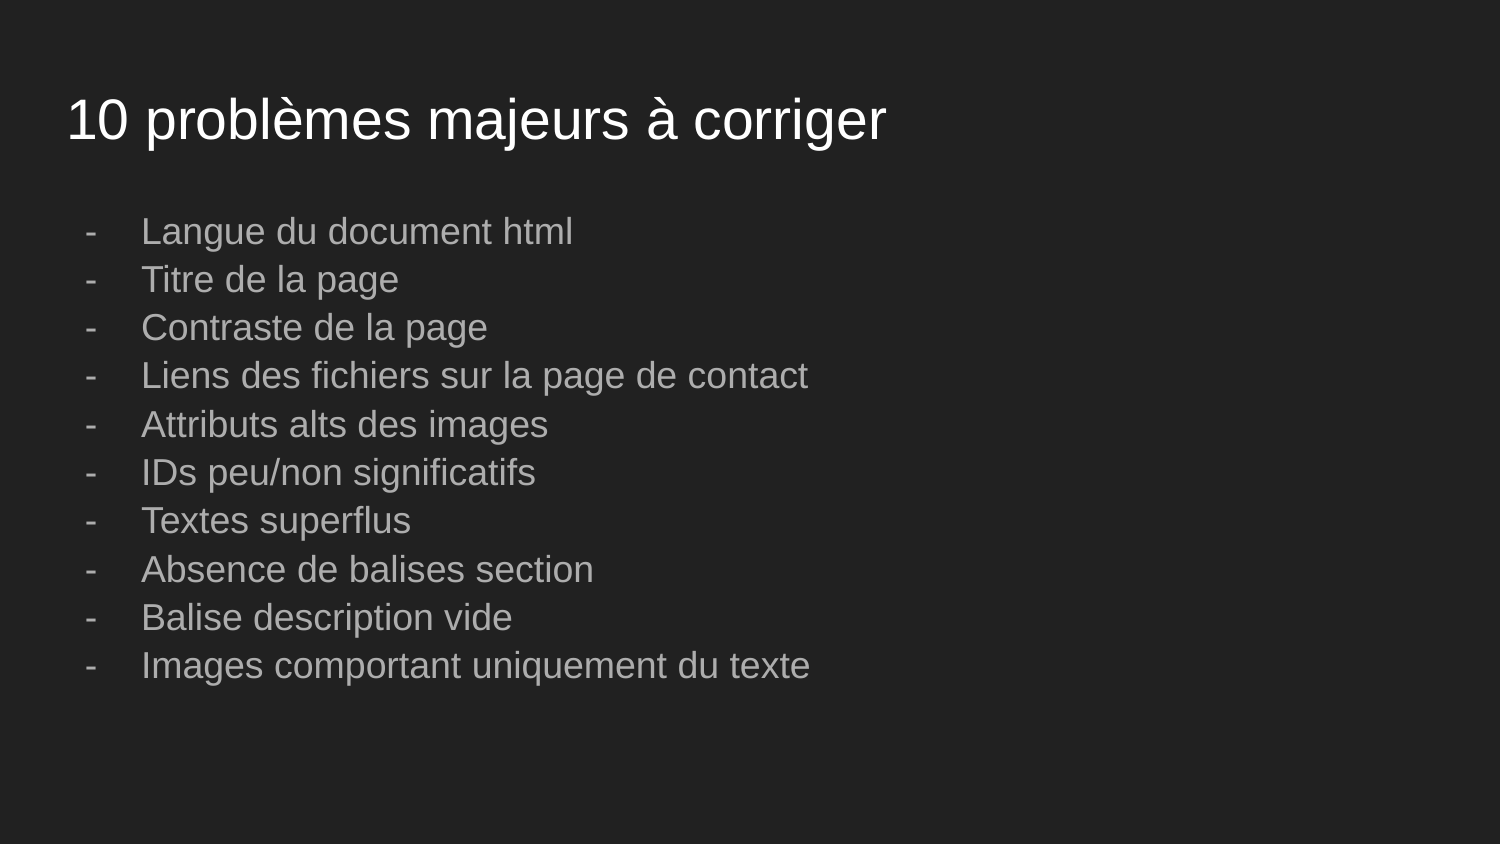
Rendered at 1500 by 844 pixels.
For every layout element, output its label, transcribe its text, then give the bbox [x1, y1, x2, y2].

title 10 problèmes majeurs à corriger [51, 72, 1449, 167]
list Langue du document html Titre de la page Contraste de la page Liens des fichiers sur la page de contact Attributs alts des images IDs peu/non significatifs Textes superflus Absence de balises section Balise description vide Images comportant uniquement du texte [51, 189, 1449, 750]
